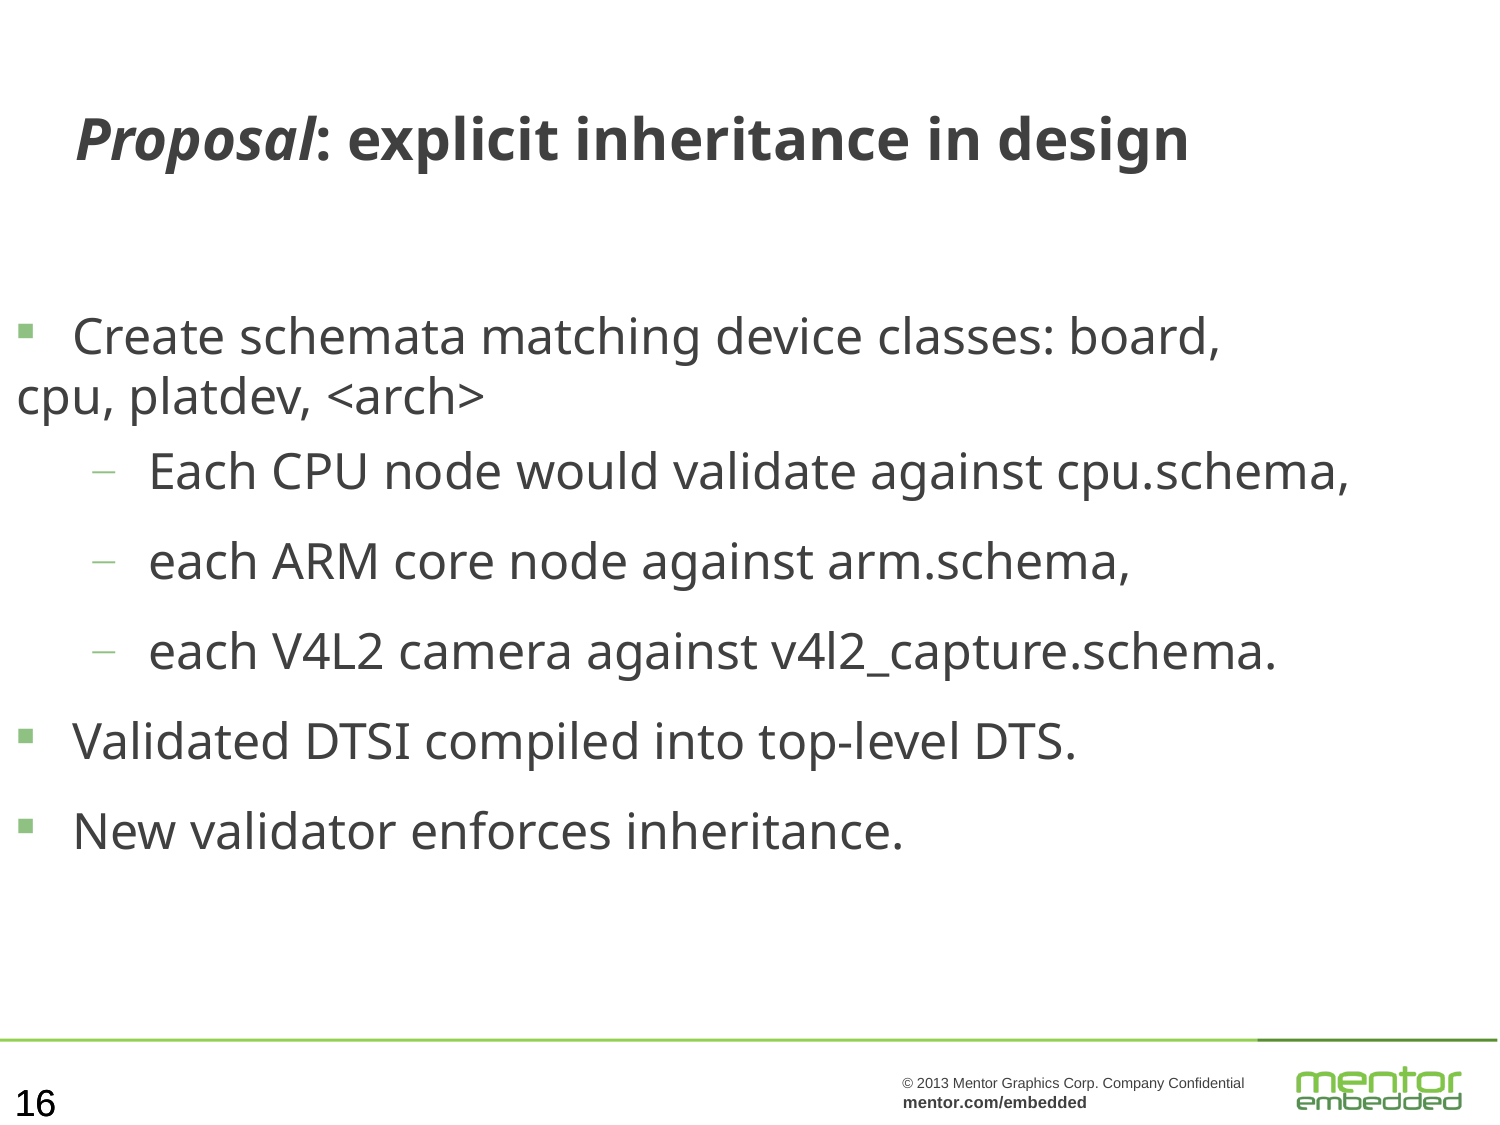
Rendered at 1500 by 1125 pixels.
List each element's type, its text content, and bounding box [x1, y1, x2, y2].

picture [1292, 1062, 1464, 1114]
title Proposal: explicit inheritance in design [0, 67, 1500, 180]
list Create schemata matching device classes: board, cpu, platdev, <arch> Each CPU node would validate against cpu.schema, each ARM core node against arm.schema, each V4L2 camera against v4l2_capture.schema. Validated DTSI compiled into top-level DTS. New validator enforces inheritance. [0, 297, 1500, 976]
